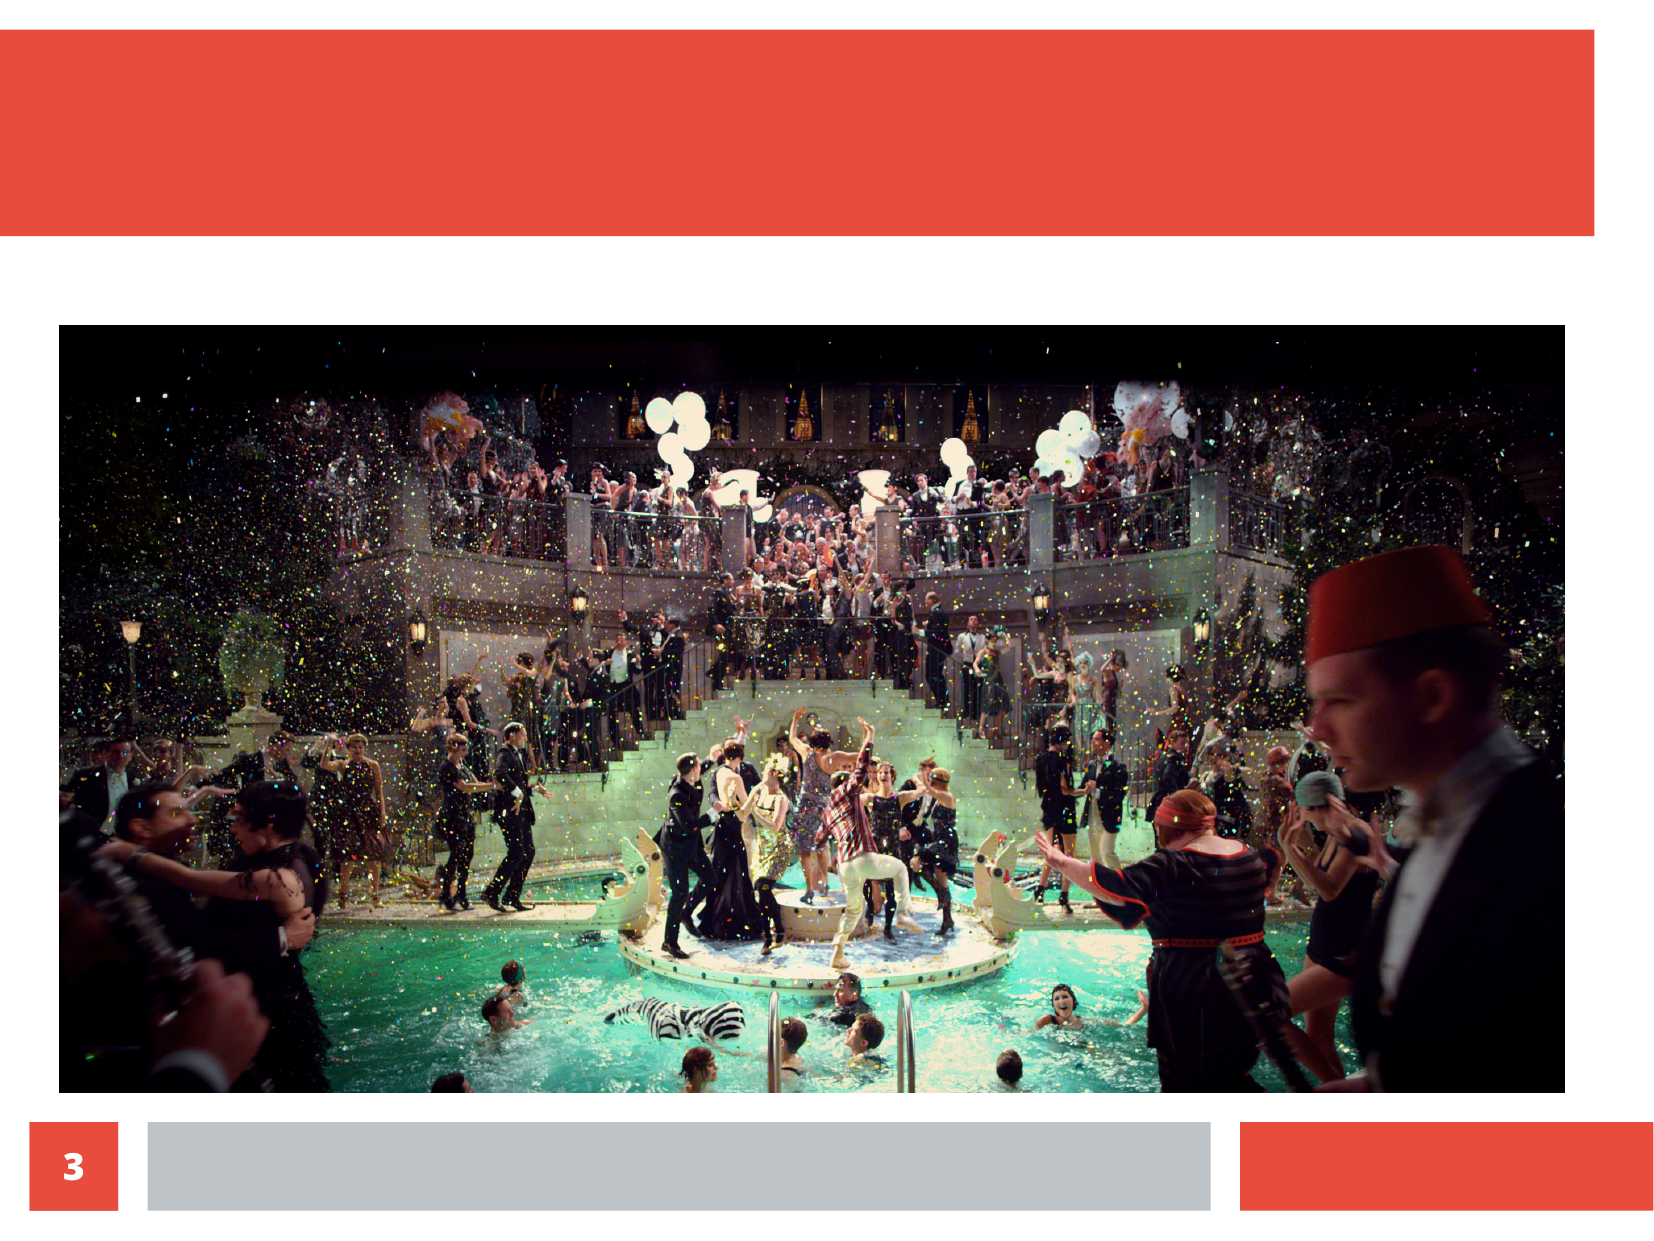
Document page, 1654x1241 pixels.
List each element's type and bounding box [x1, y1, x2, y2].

picture [59, 325, 1565, 1093]
